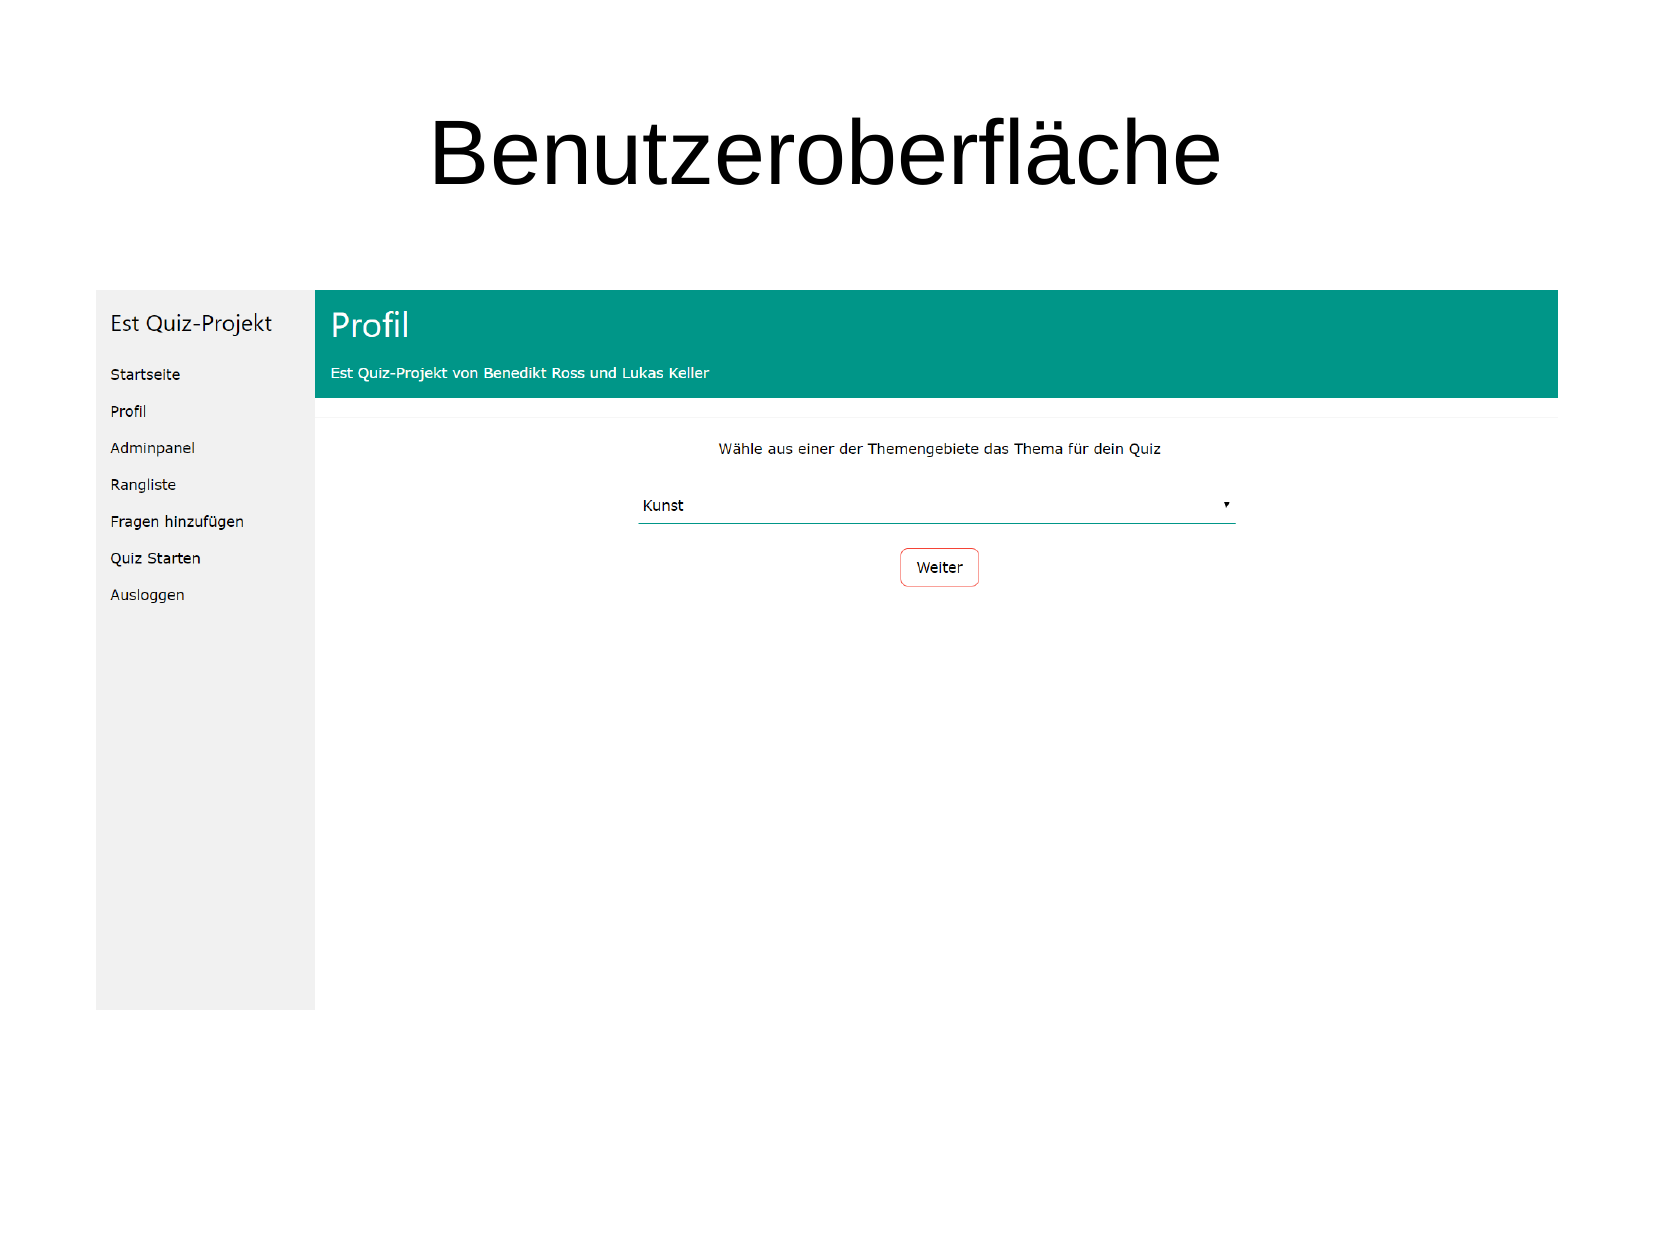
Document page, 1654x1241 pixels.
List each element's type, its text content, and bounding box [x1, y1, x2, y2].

picture [96, 290, 1558, 1010]
title Benutzeroberfläche [82, 49, 1571, 257]
